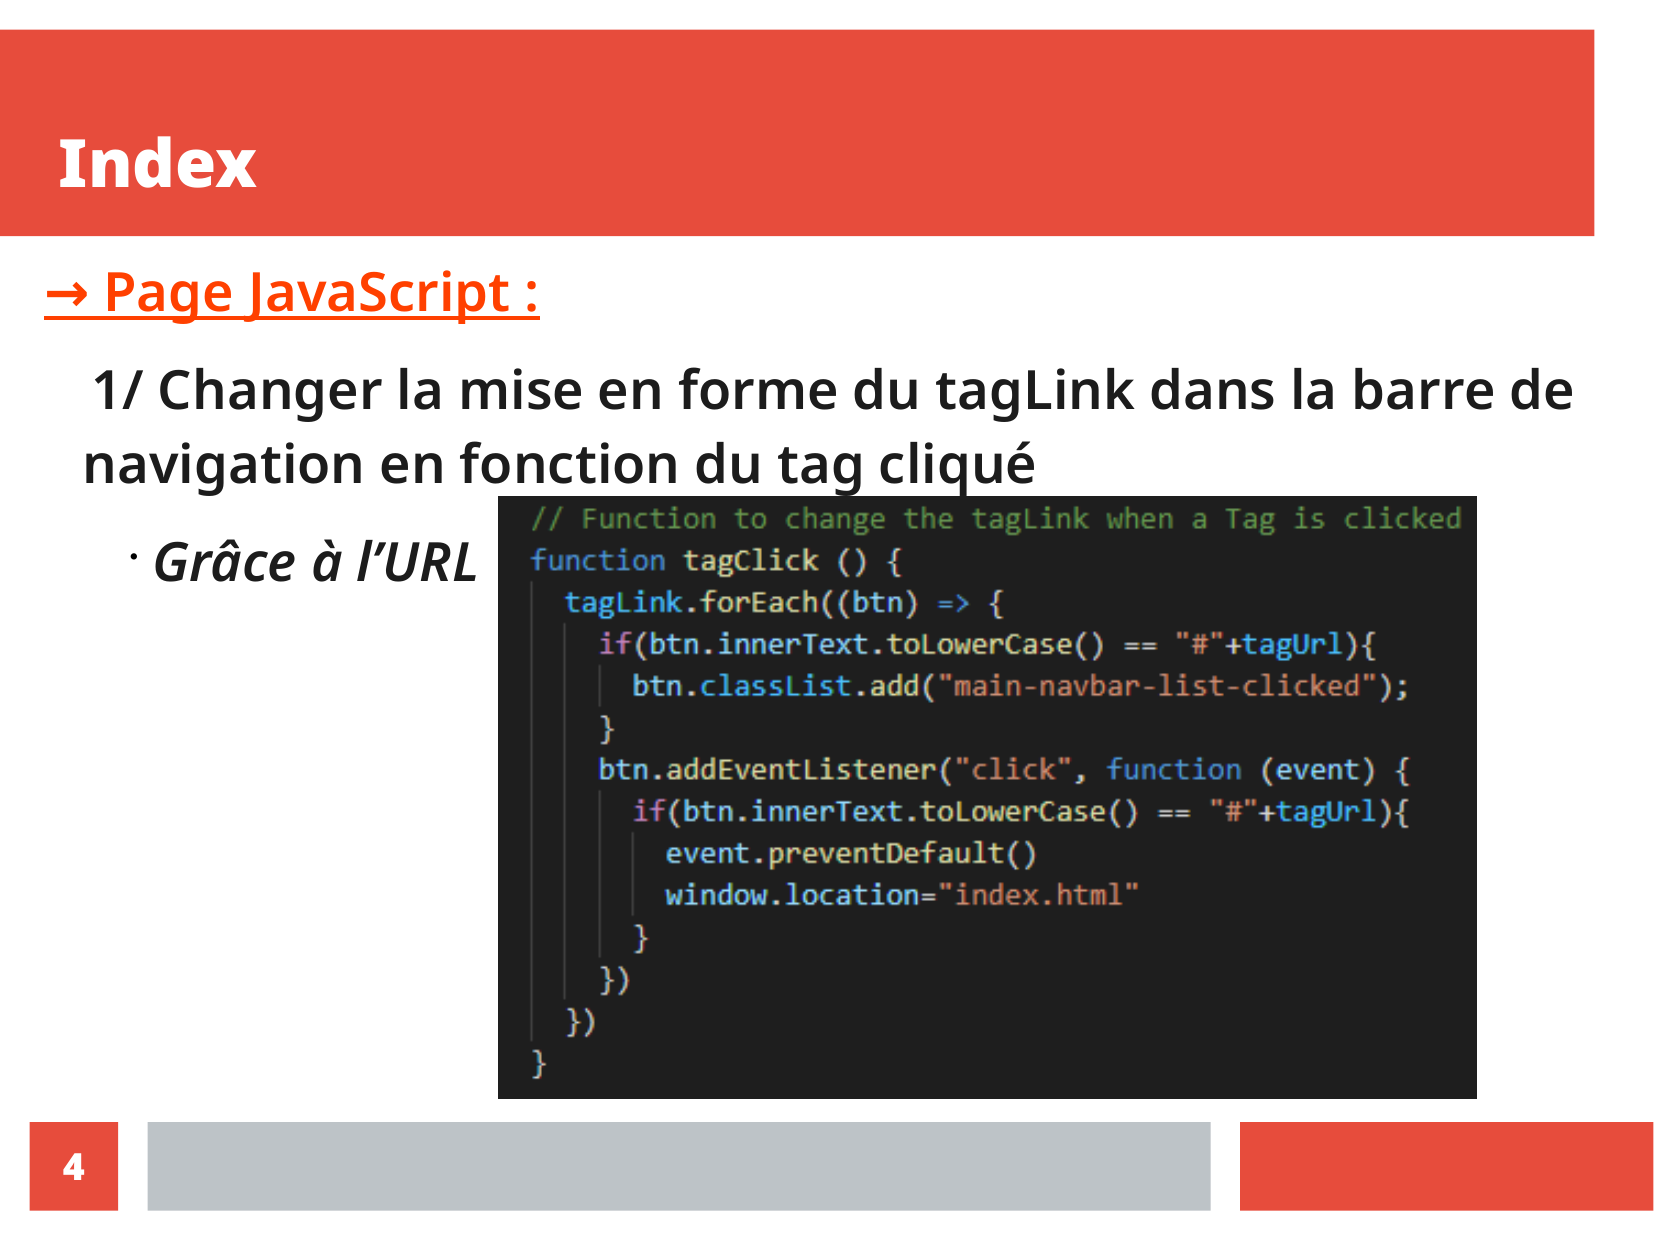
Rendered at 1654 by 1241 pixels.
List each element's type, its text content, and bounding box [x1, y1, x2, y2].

list → Page JavaScript : 1/ Changer la mise en forme du tagLink dans la barre de navigation en fonction du tag cliqué Grâce à l’URL [35, 253, 1595, 1028]
picture [498, 496, 1477, 1099]
title Index [59, 59, 1595, 207]
